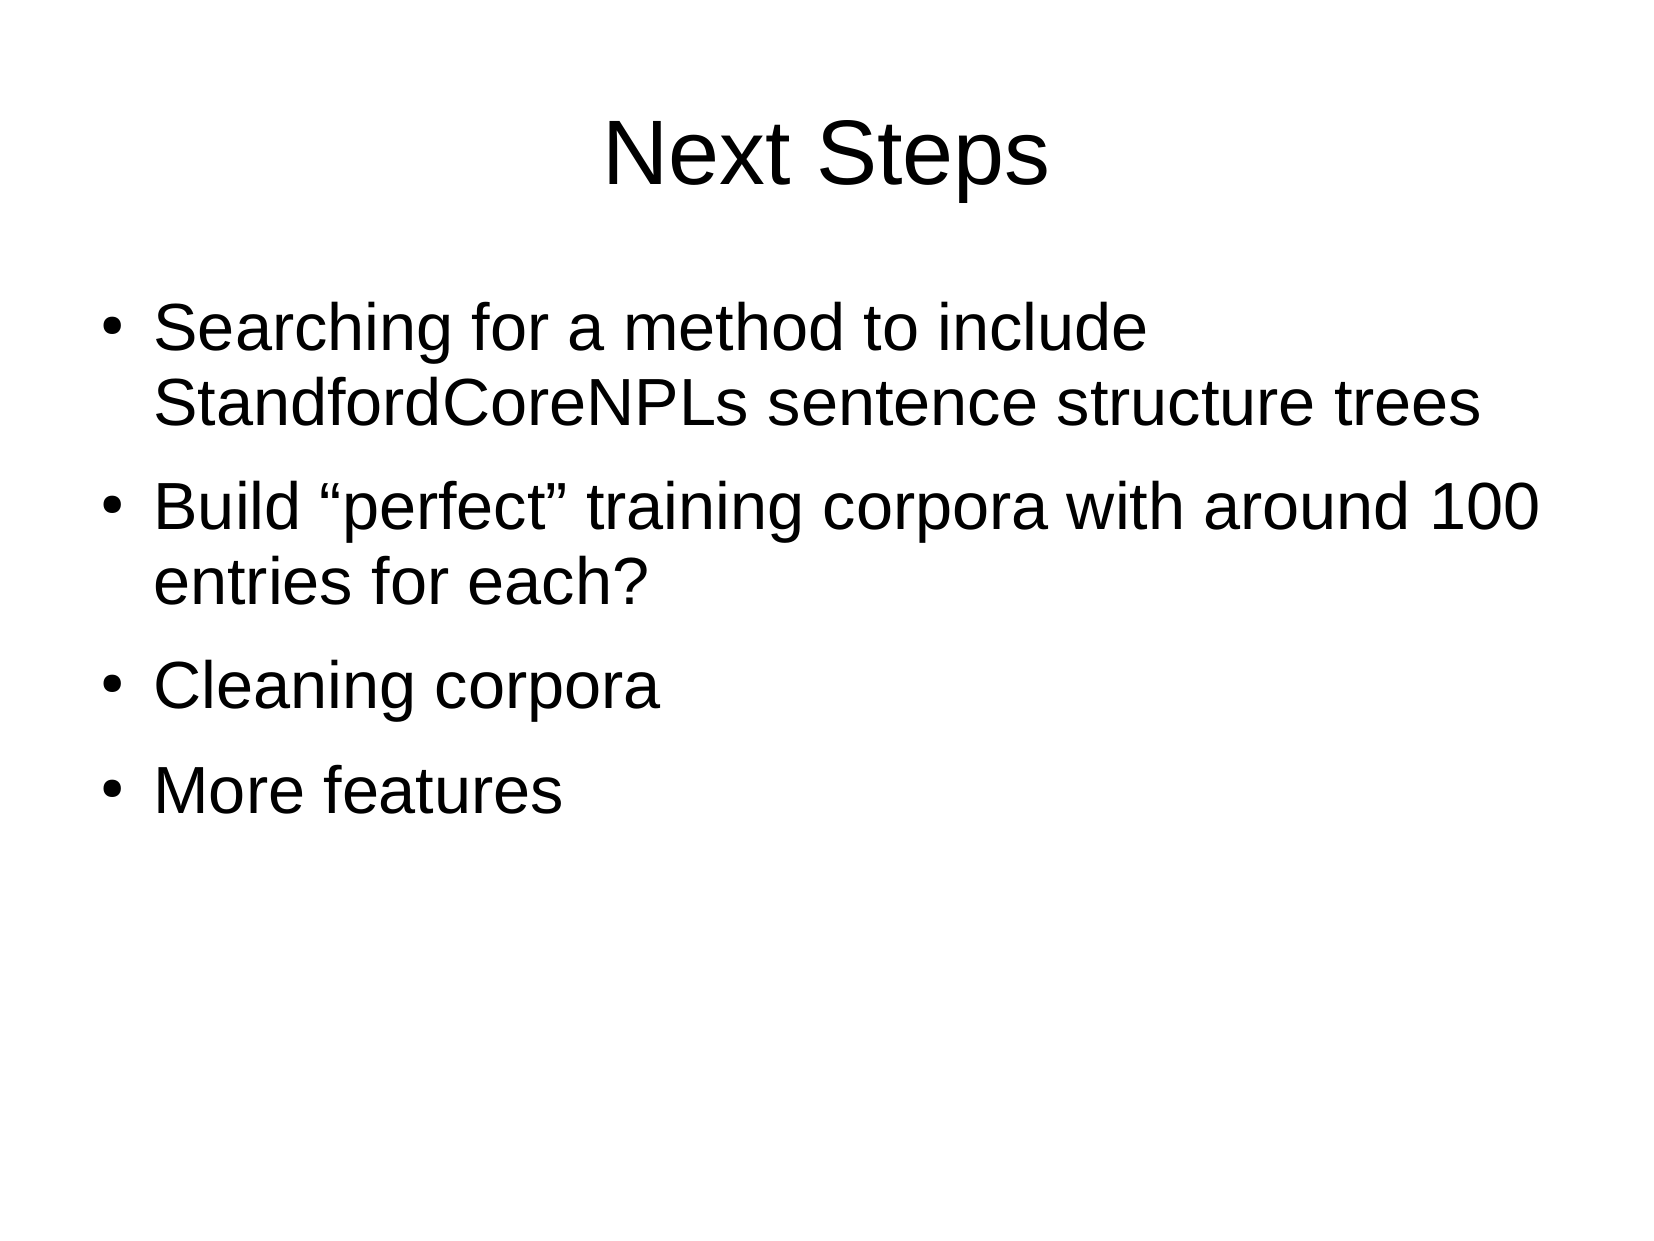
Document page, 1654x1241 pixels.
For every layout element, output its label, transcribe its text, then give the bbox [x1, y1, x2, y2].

title Next Steps [82, 49, 1571, 257]
list Searching for a method to include StandfordCoreNPLs sentence structure trees Build “perfect” training corpora with around 100 entries for each? Cleaning corpora More features [82, 290, 1571, 1010]
